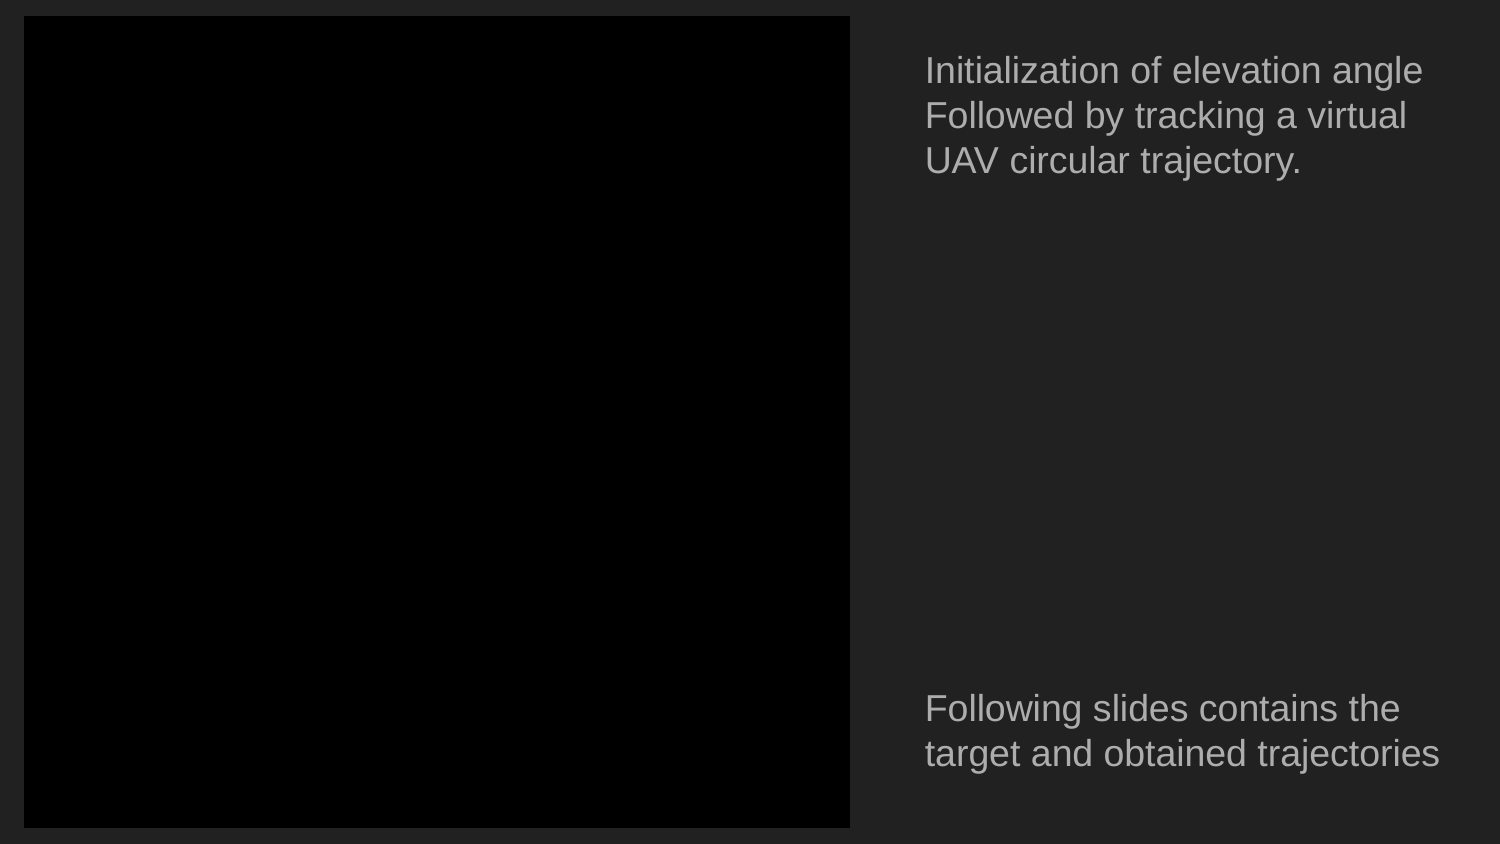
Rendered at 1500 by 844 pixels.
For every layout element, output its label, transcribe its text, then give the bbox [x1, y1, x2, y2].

text_box Following slides contains the target and obtained trajectories [909, 668, 1459, 807]
text_box Initialization of elevation angle Followed by tracking a virtual UAV circular trajectory. [909, 31, 1459, 206]
picture [24, 16, 850, 828]
